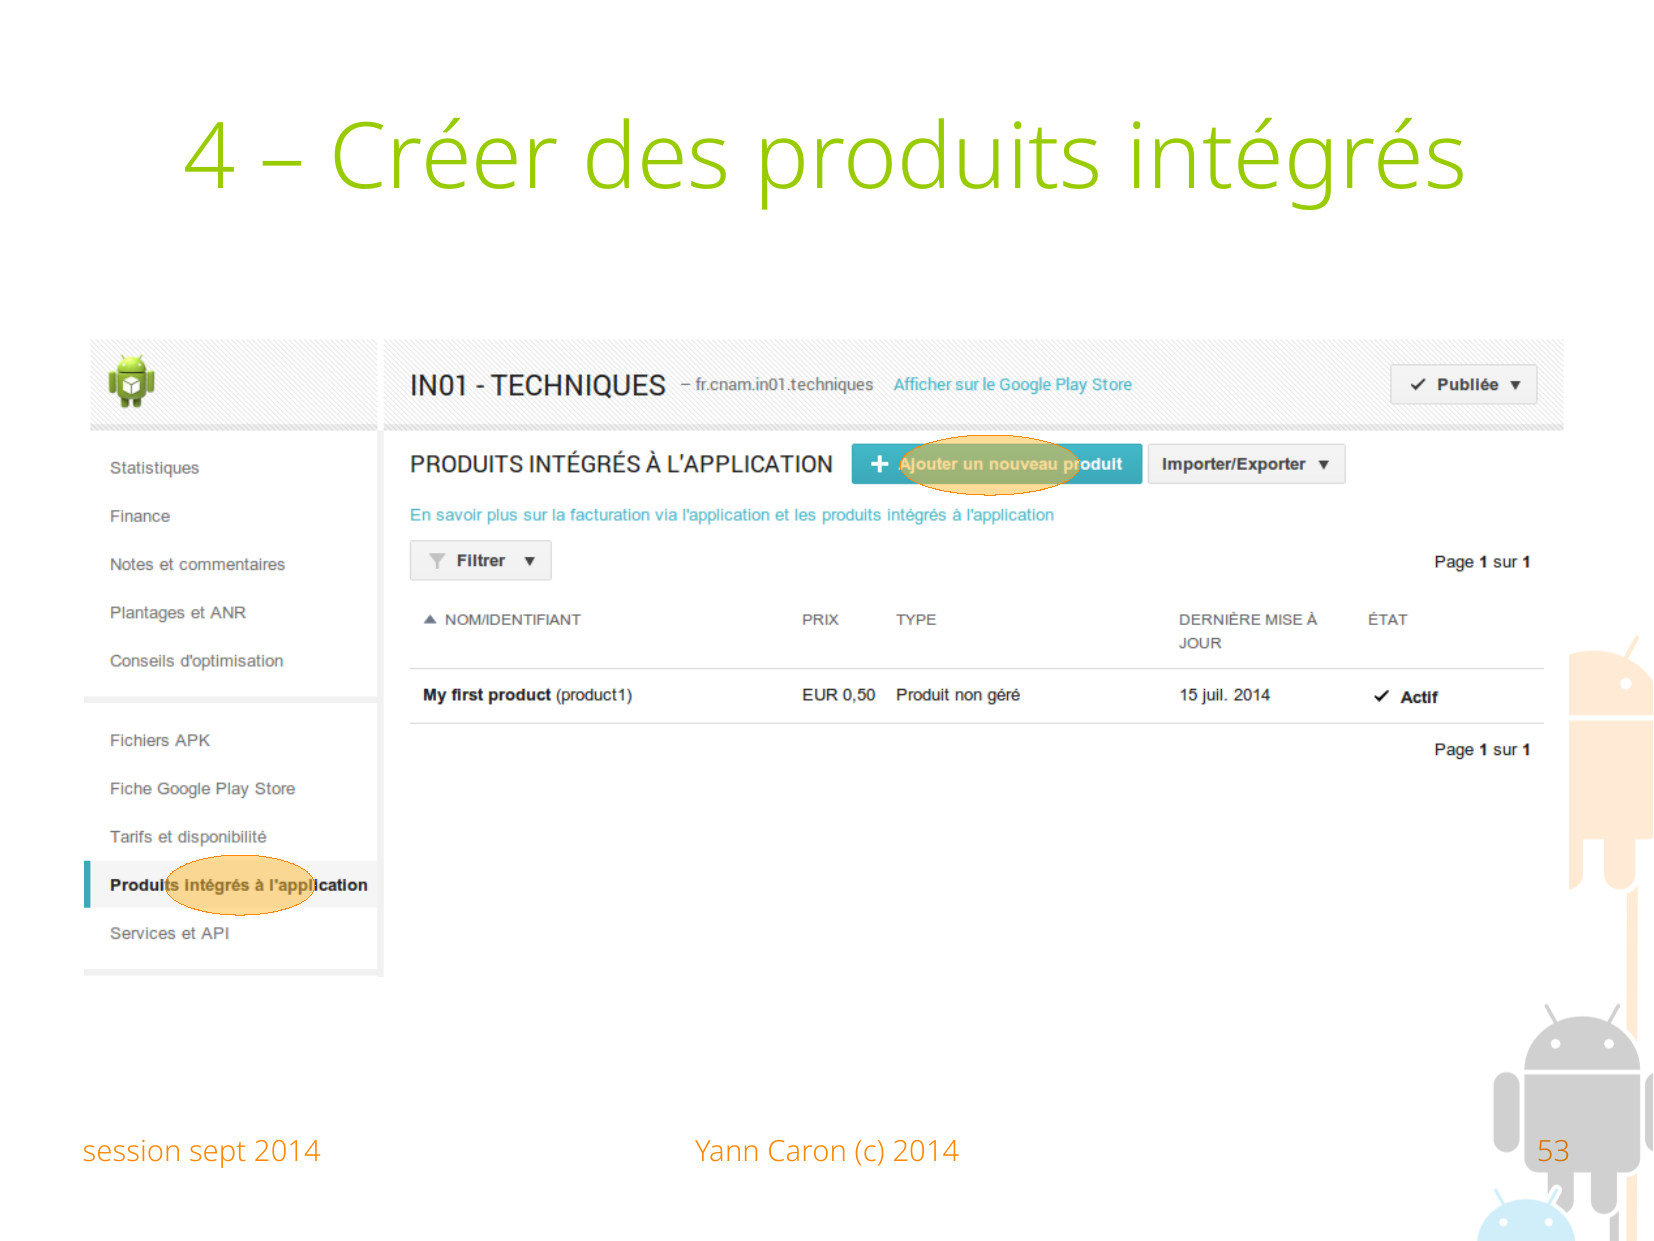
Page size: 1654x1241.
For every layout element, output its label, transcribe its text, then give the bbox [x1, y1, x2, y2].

title 4 – Créer des produits intégrés [82, 49, 1571, 257]
text_box [900, 435, 1081, 496]
picture [84, 333, 1654, 1241]
text_box [165, 855, 316, 916]
